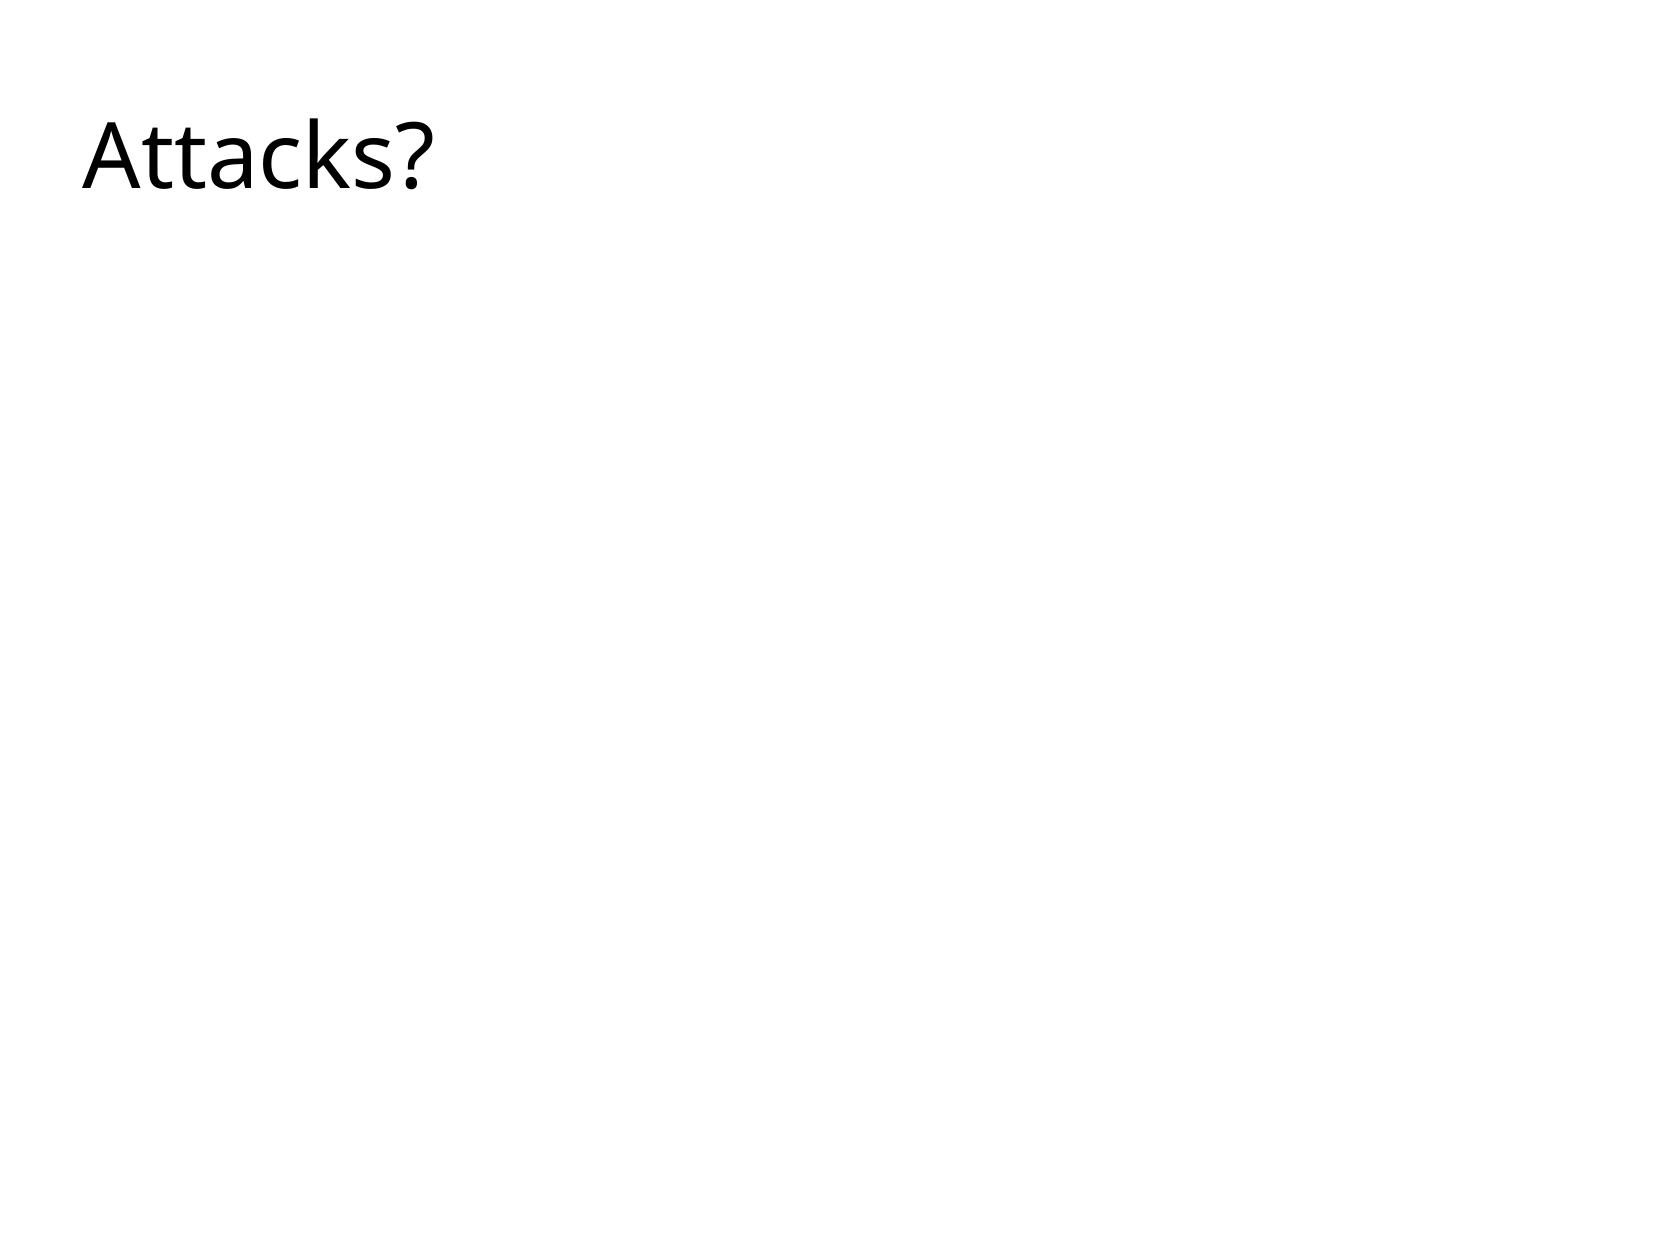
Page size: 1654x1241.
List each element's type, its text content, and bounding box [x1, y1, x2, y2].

title Attacks? [82, 49, 1571, 257]
